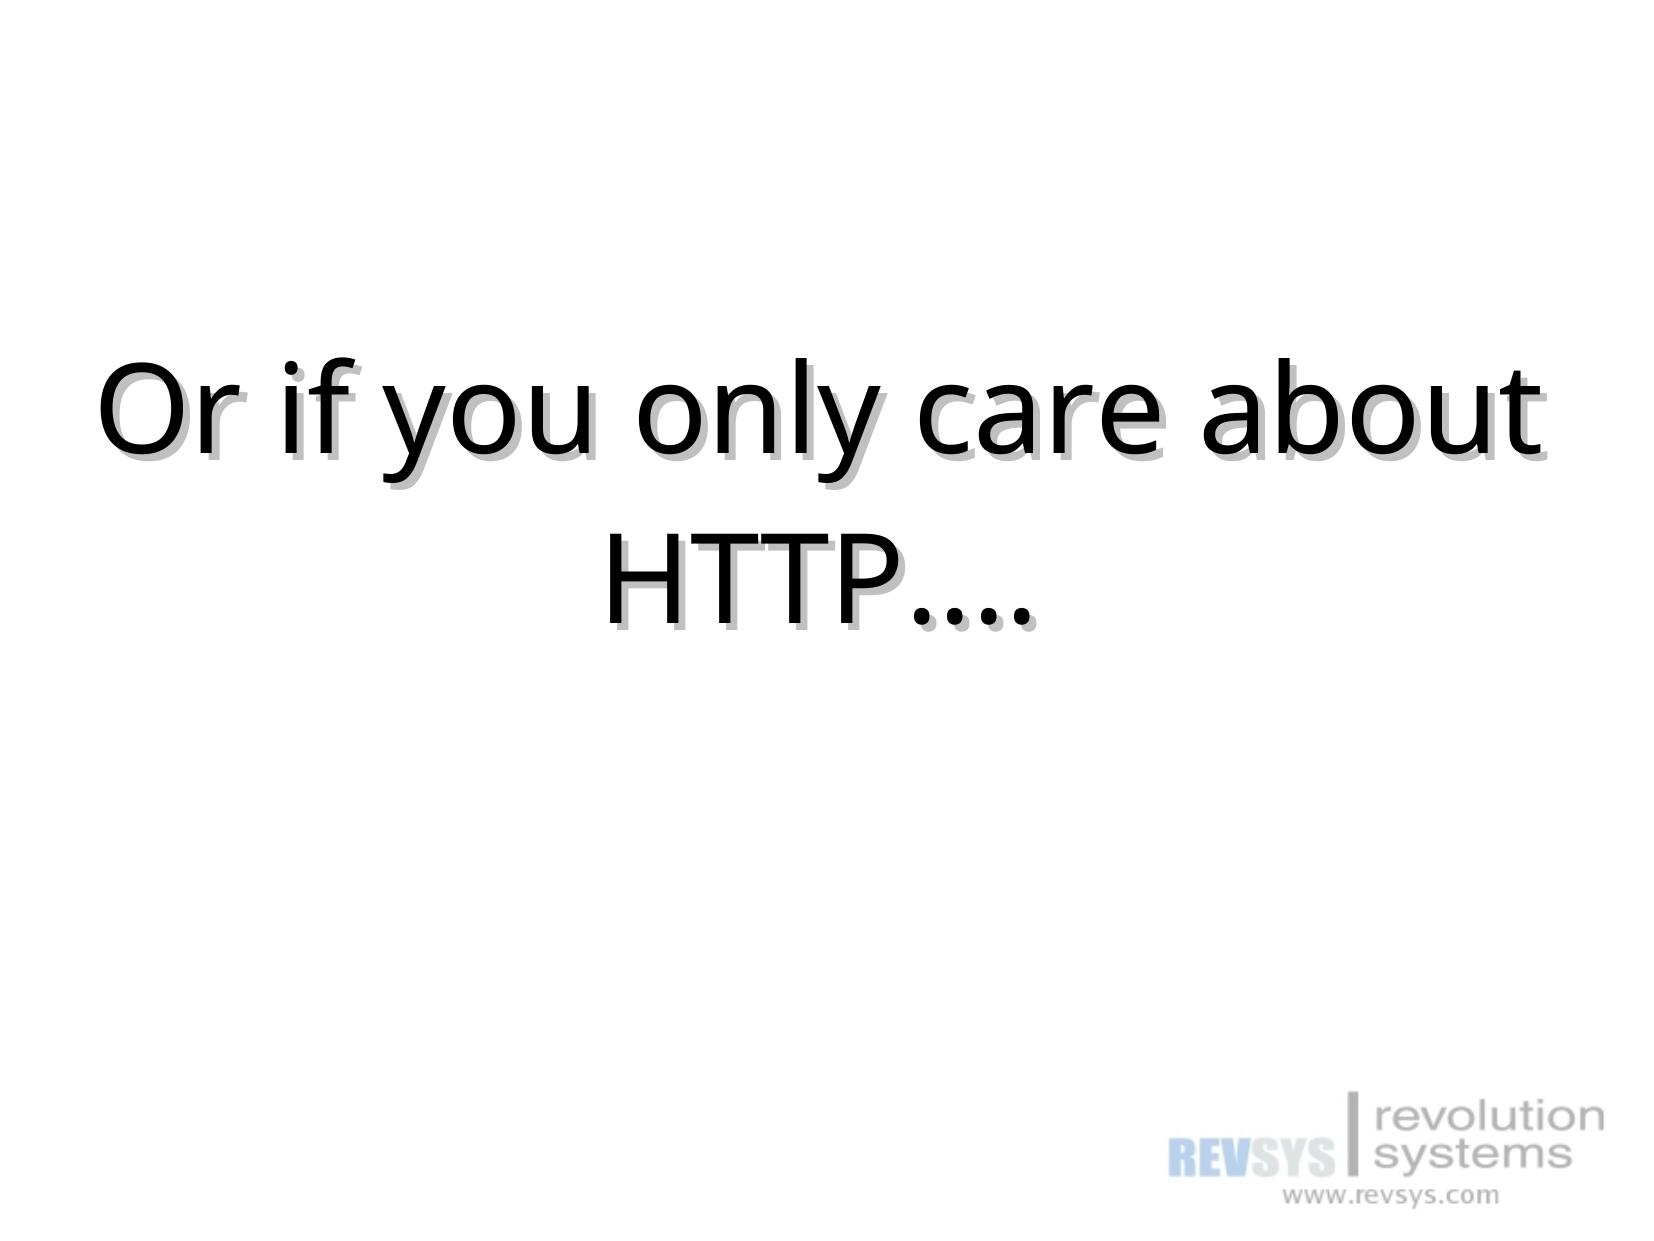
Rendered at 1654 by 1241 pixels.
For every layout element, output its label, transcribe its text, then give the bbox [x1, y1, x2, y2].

picture [1162, 1087, 1613, 1211]
title Or if you only care about HTTP.... [75, 229, 1563, 751]
